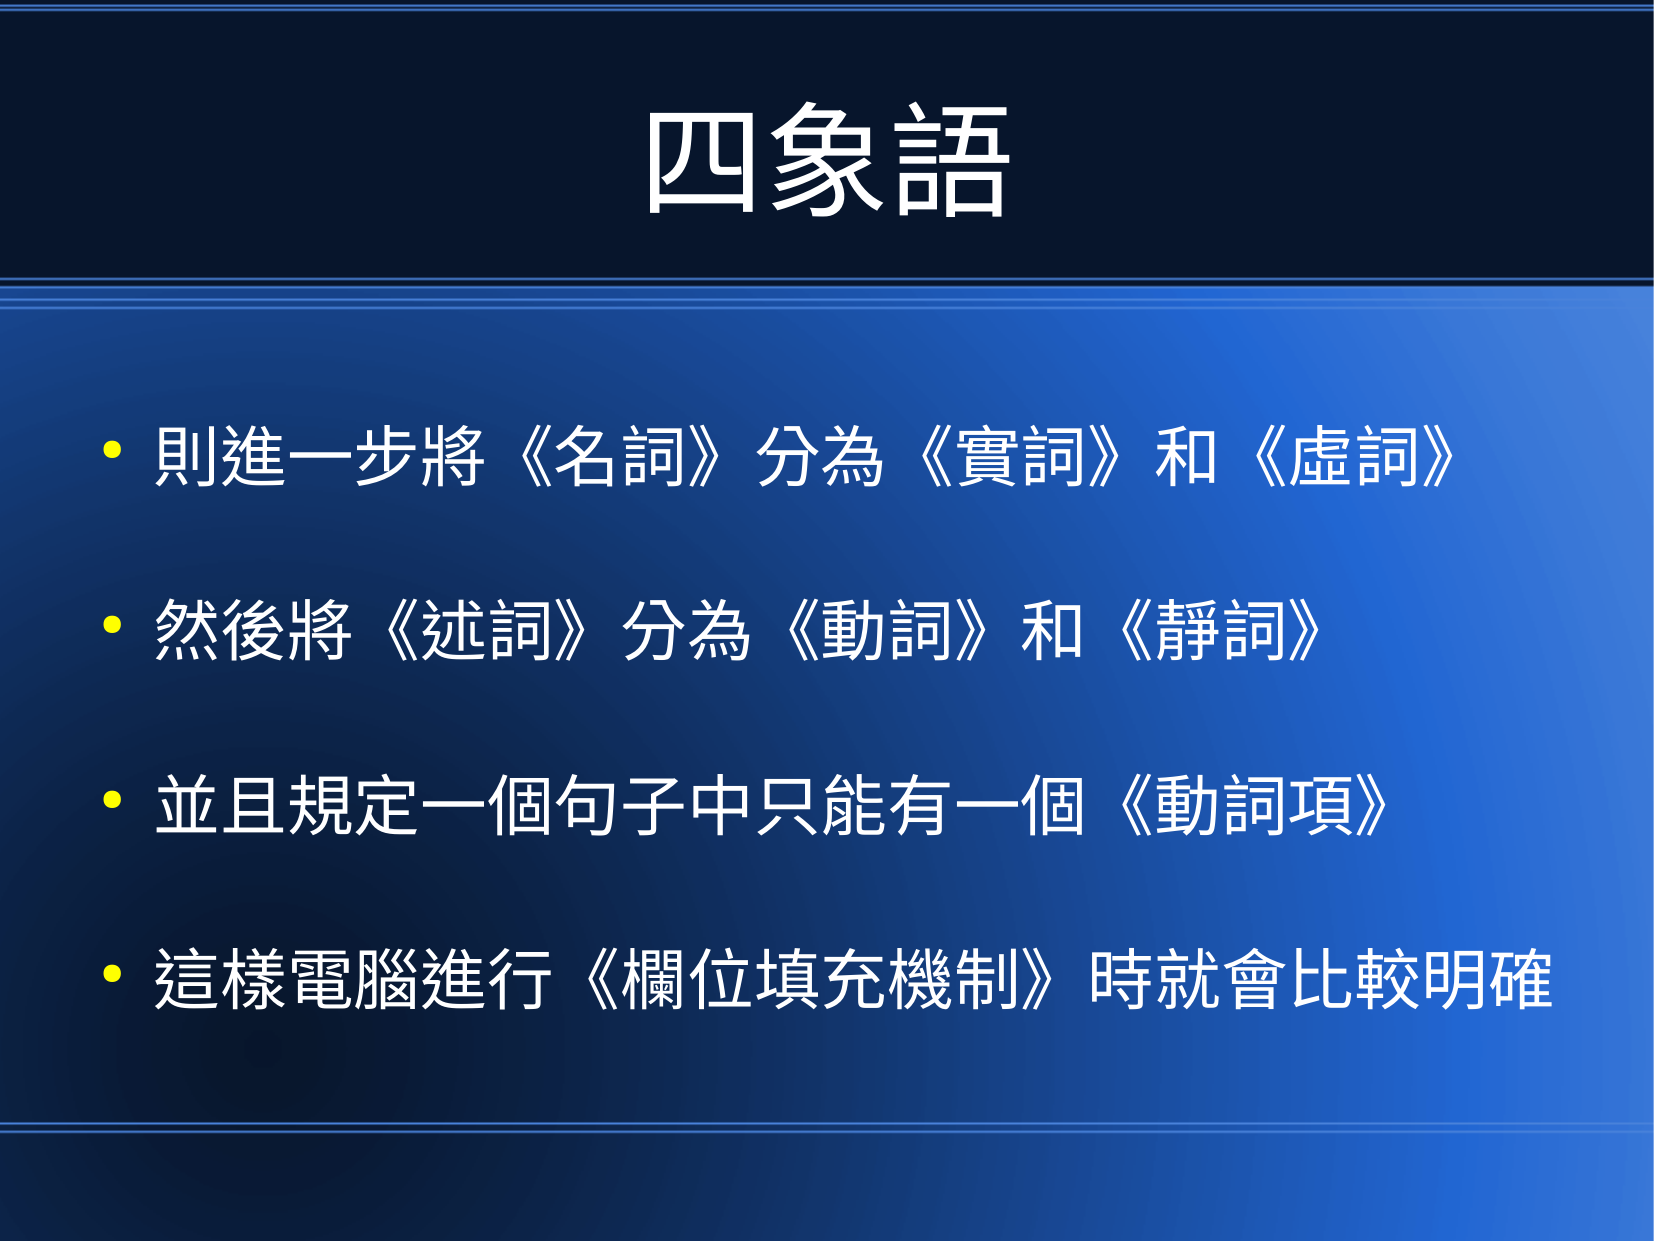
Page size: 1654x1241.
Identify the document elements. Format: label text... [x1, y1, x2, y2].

title 四象語 [82, 49, 1571, 257]
list 則進一步將《名詞》分為《實詞》和《虛詞》 然後將《述詞》分為《動詞》和《靜詞》 並且規定一個句子中只能有一個《動詞項》 這樣電腦進行《欄位填充機制》時就會比較明確 [82, 355, 1571, 1241]
picture [0, 0, 1654, 1241]
